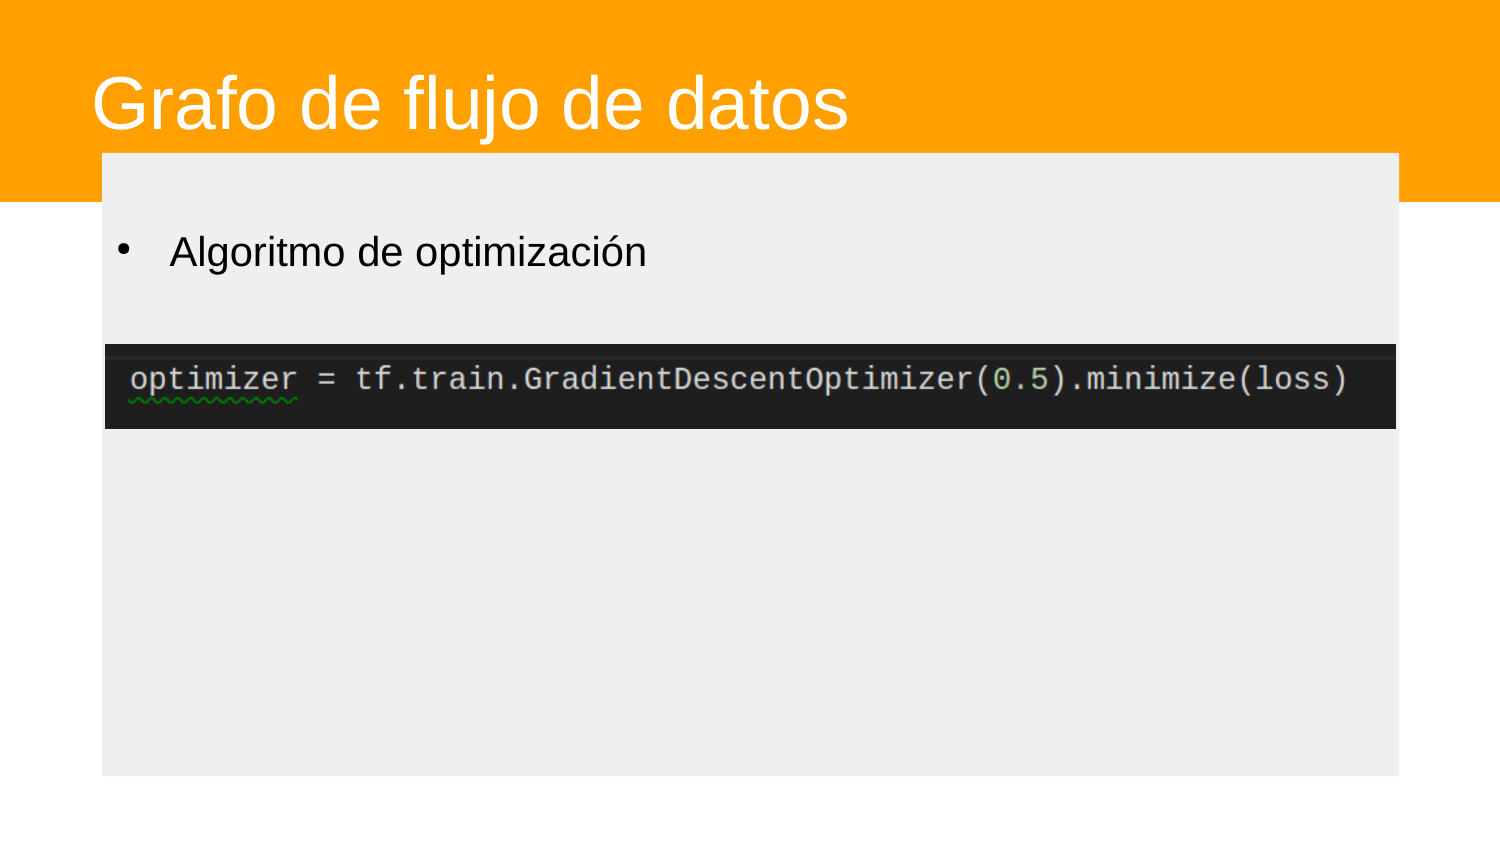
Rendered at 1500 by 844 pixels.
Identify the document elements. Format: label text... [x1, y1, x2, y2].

list Algoritmo de optimización [98, 225, 946, 831]
picture [105, 344, 1396, 429]
title Grafo de flujo de datos [76, 17, 1391, 160]
